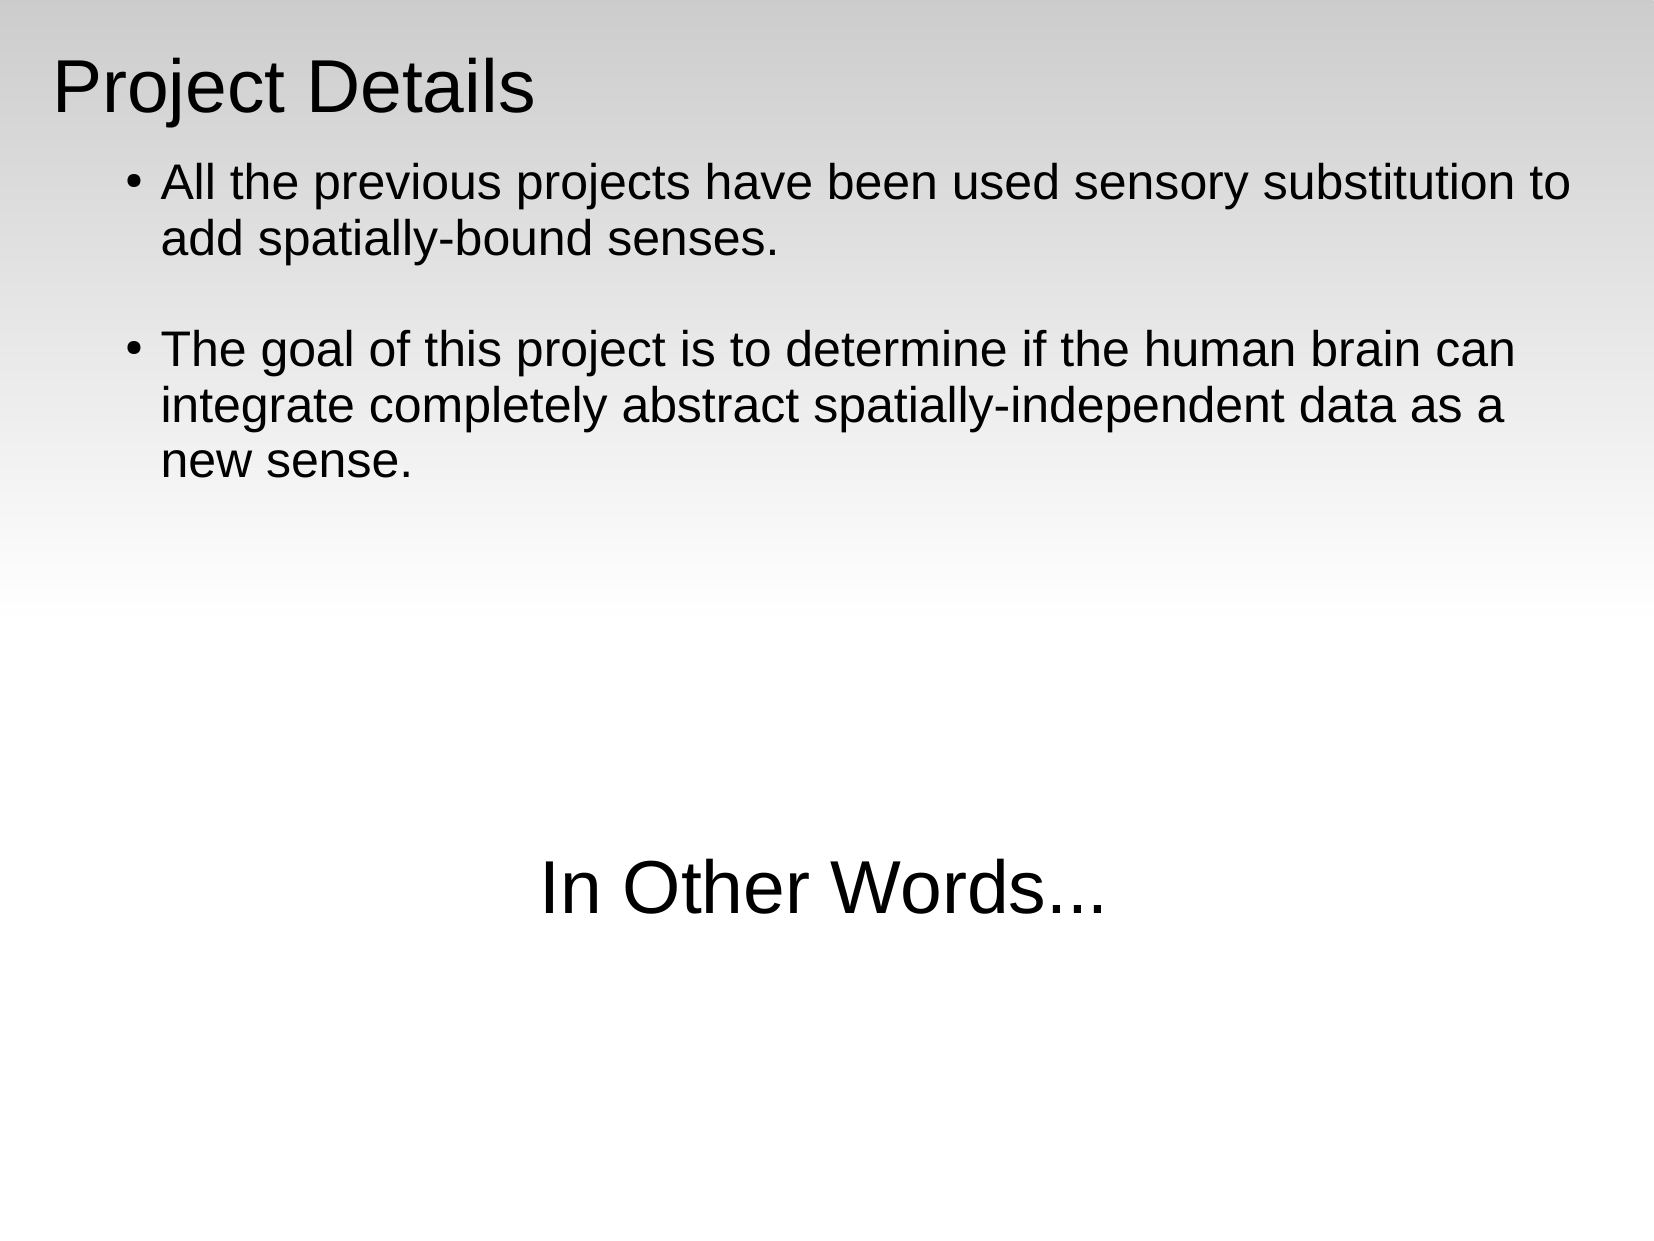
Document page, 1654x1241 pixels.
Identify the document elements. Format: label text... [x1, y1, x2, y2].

text_box In Other Words... [525, 838, 1124, 938]
text_box All the previous projects have been used sensory substitution to add spatially-bound senses. The goal of this project is to determine if the human brain can integrate completely abstract spatially-independent data as a new sense. [75, 146, 1613, 563]
text_box Project Details [37, 37, 552, 137]
